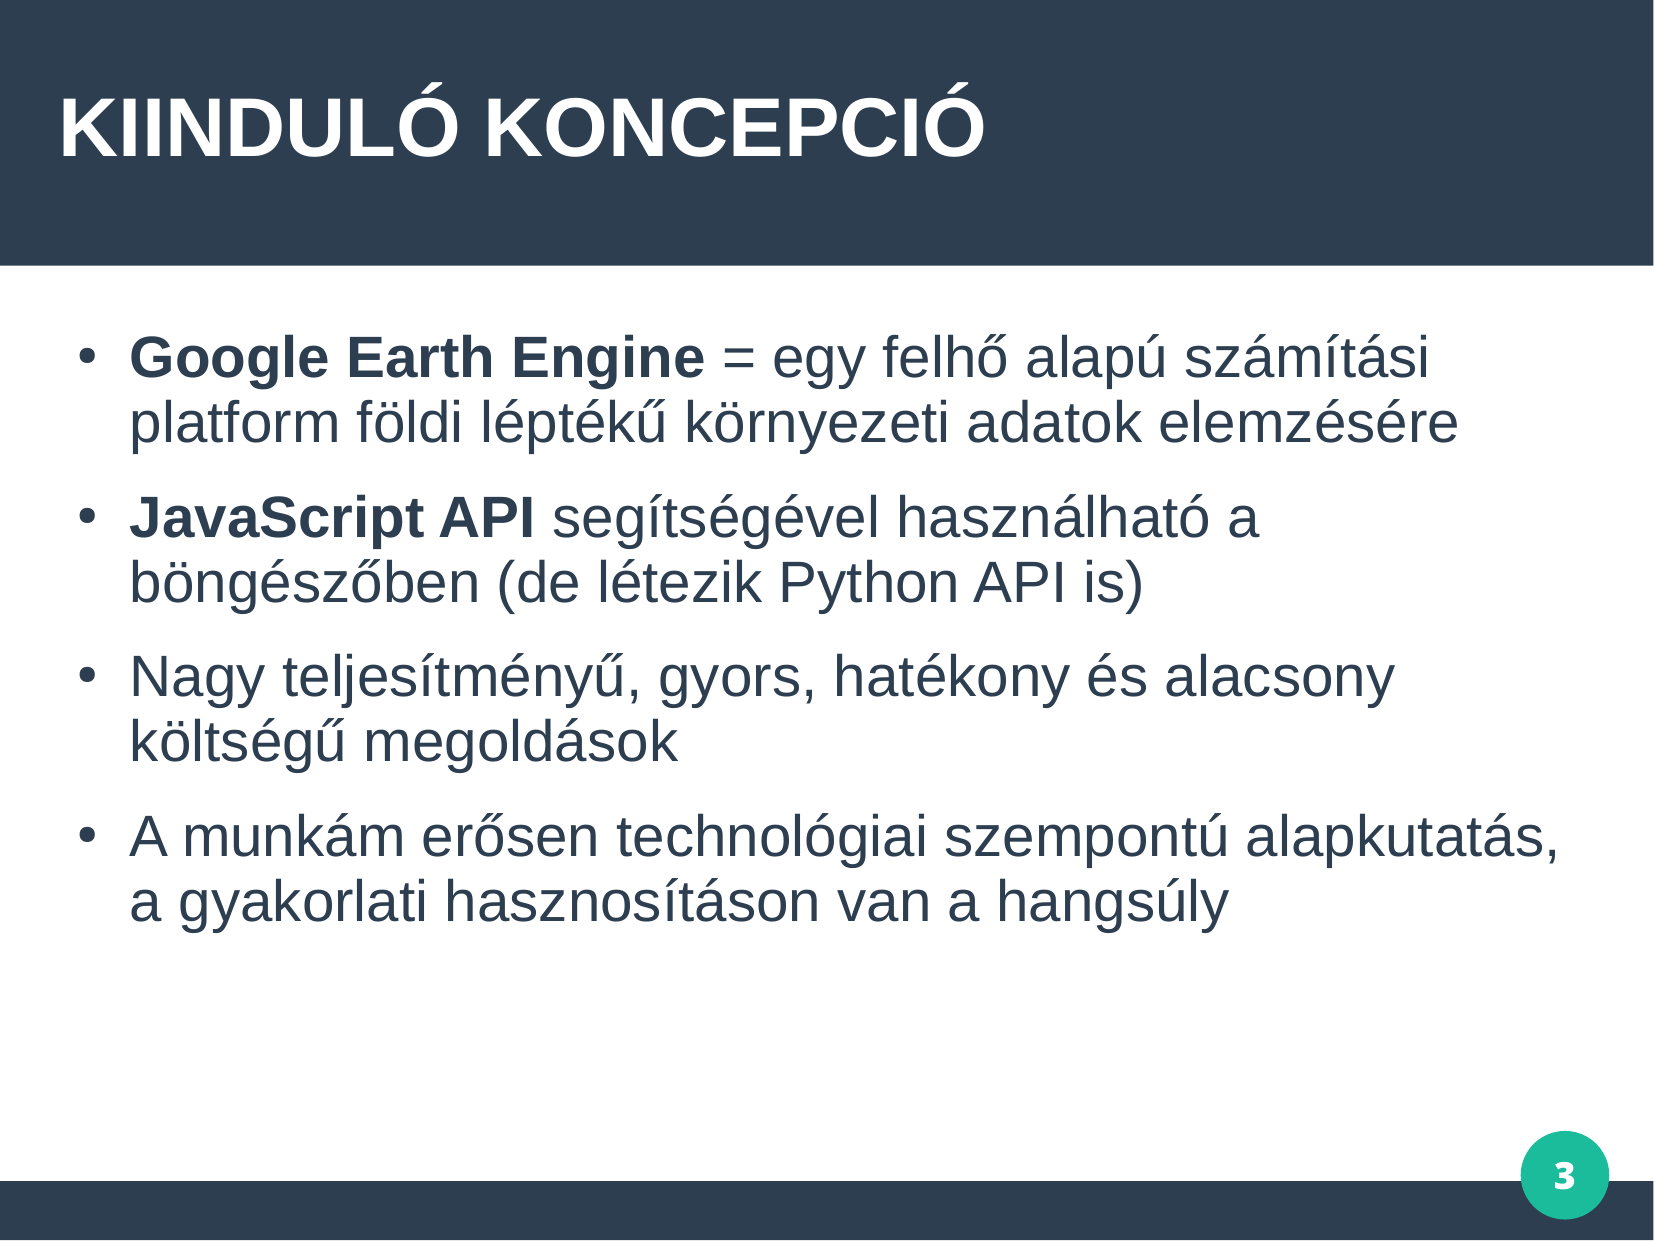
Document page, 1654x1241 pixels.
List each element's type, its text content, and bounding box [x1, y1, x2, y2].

title KIINDULÓ KONCEPCIÓ [59, 49, 1595, 207]
list Google Earth Engine = egy felhő alapú számítási platform földi léptékű környezeti adatok elemzésére JavaScript API segítségével használható a böngészőben (de létezik Python API is) Nagy teljesítményű, gyors, hatékony és alacsony költségű megoldások A munkám erősen technológiai szempontú alapkutatás, a gyakorlati hasznosításon van a hangsúly [59, 324, 1595, 1152]
